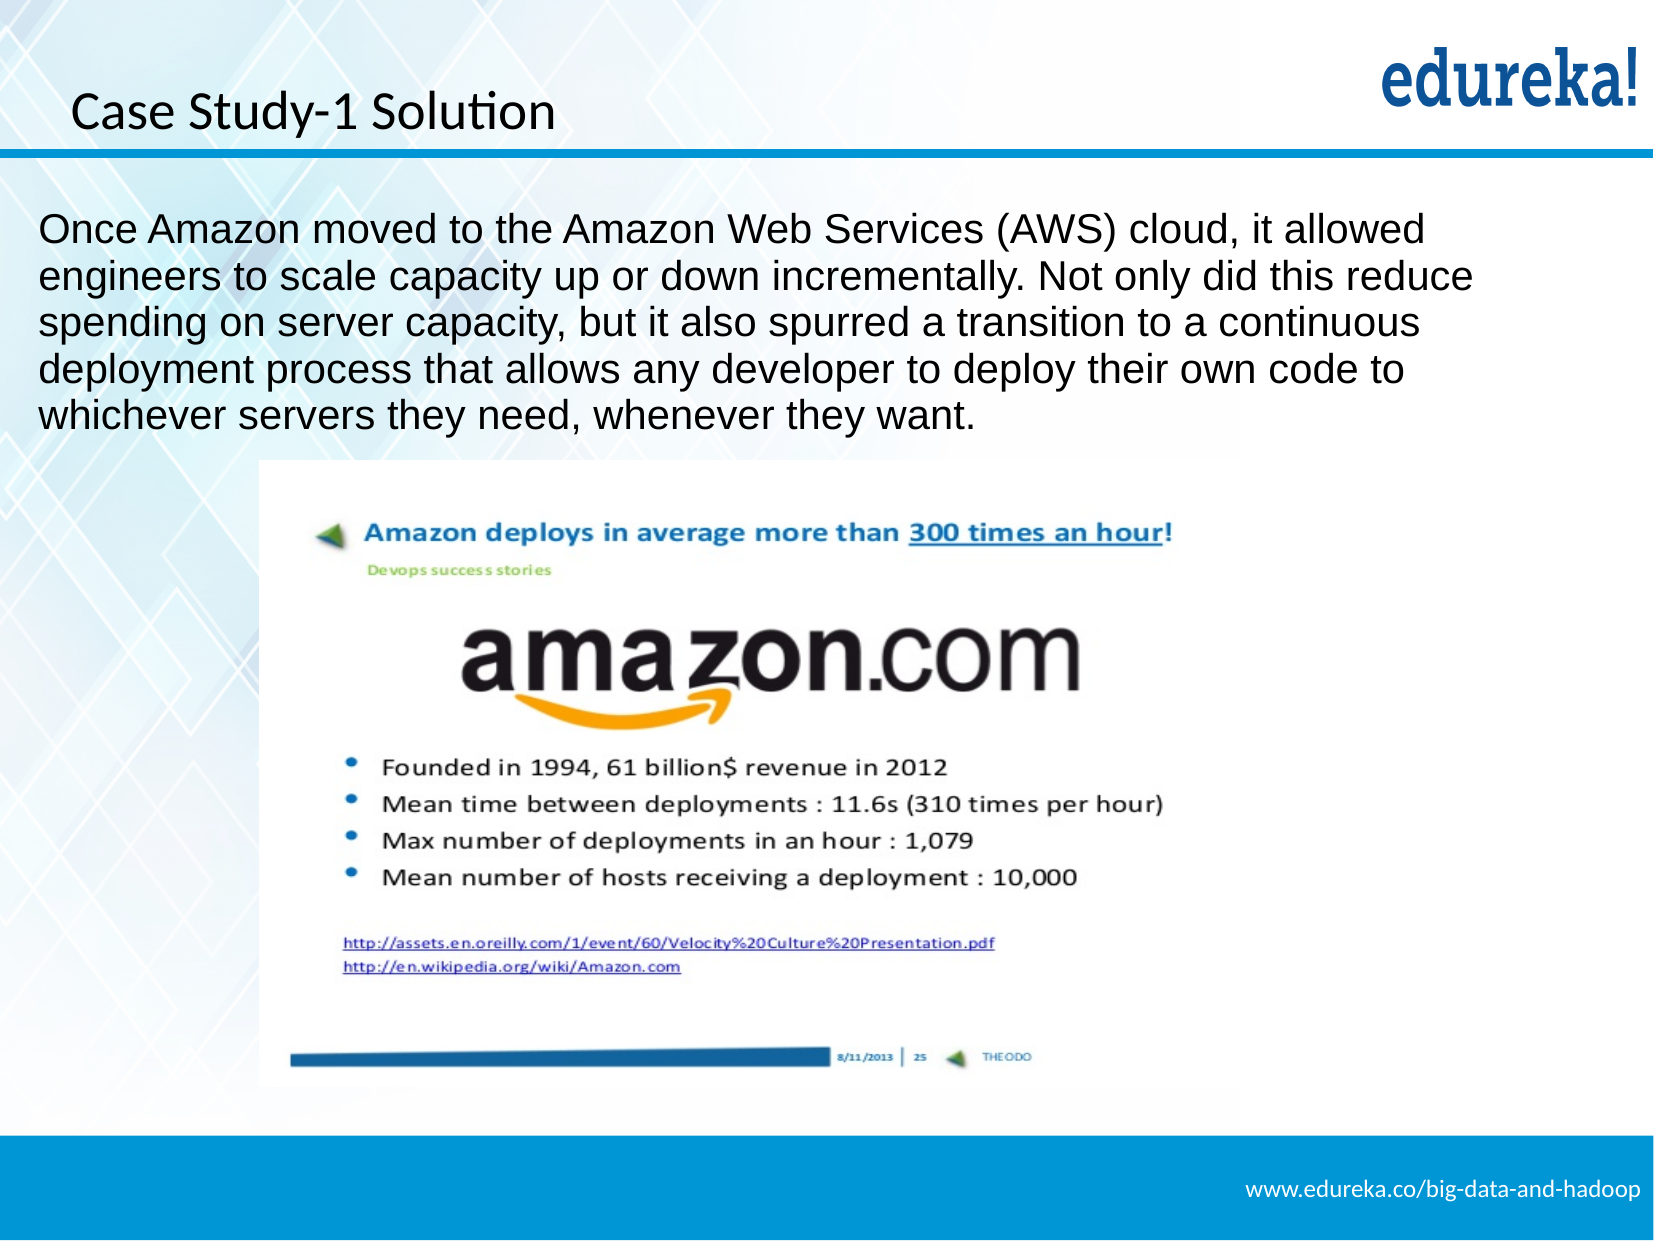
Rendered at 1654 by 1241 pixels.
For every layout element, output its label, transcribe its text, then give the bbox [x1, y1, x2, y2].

picture [0, 0, 1240, 148]
picture [0, 159, 1276, 1135]
text_box Once Amazon moved to the Amazon Web Services (AWS) cloud, it allowed engineers to scale capacity up or down incrementally. Not only did this reduce spending on server capacity, but it also spurred a transition to a continuous deployment process that allows any developer to deploy their own code to whichever servers they need, whenever they want. [23, 105, 1501, 638]
picture [1560, 47, 1636, 107]
title Case Study-1 Solution [70, 11, 1560, 219]
